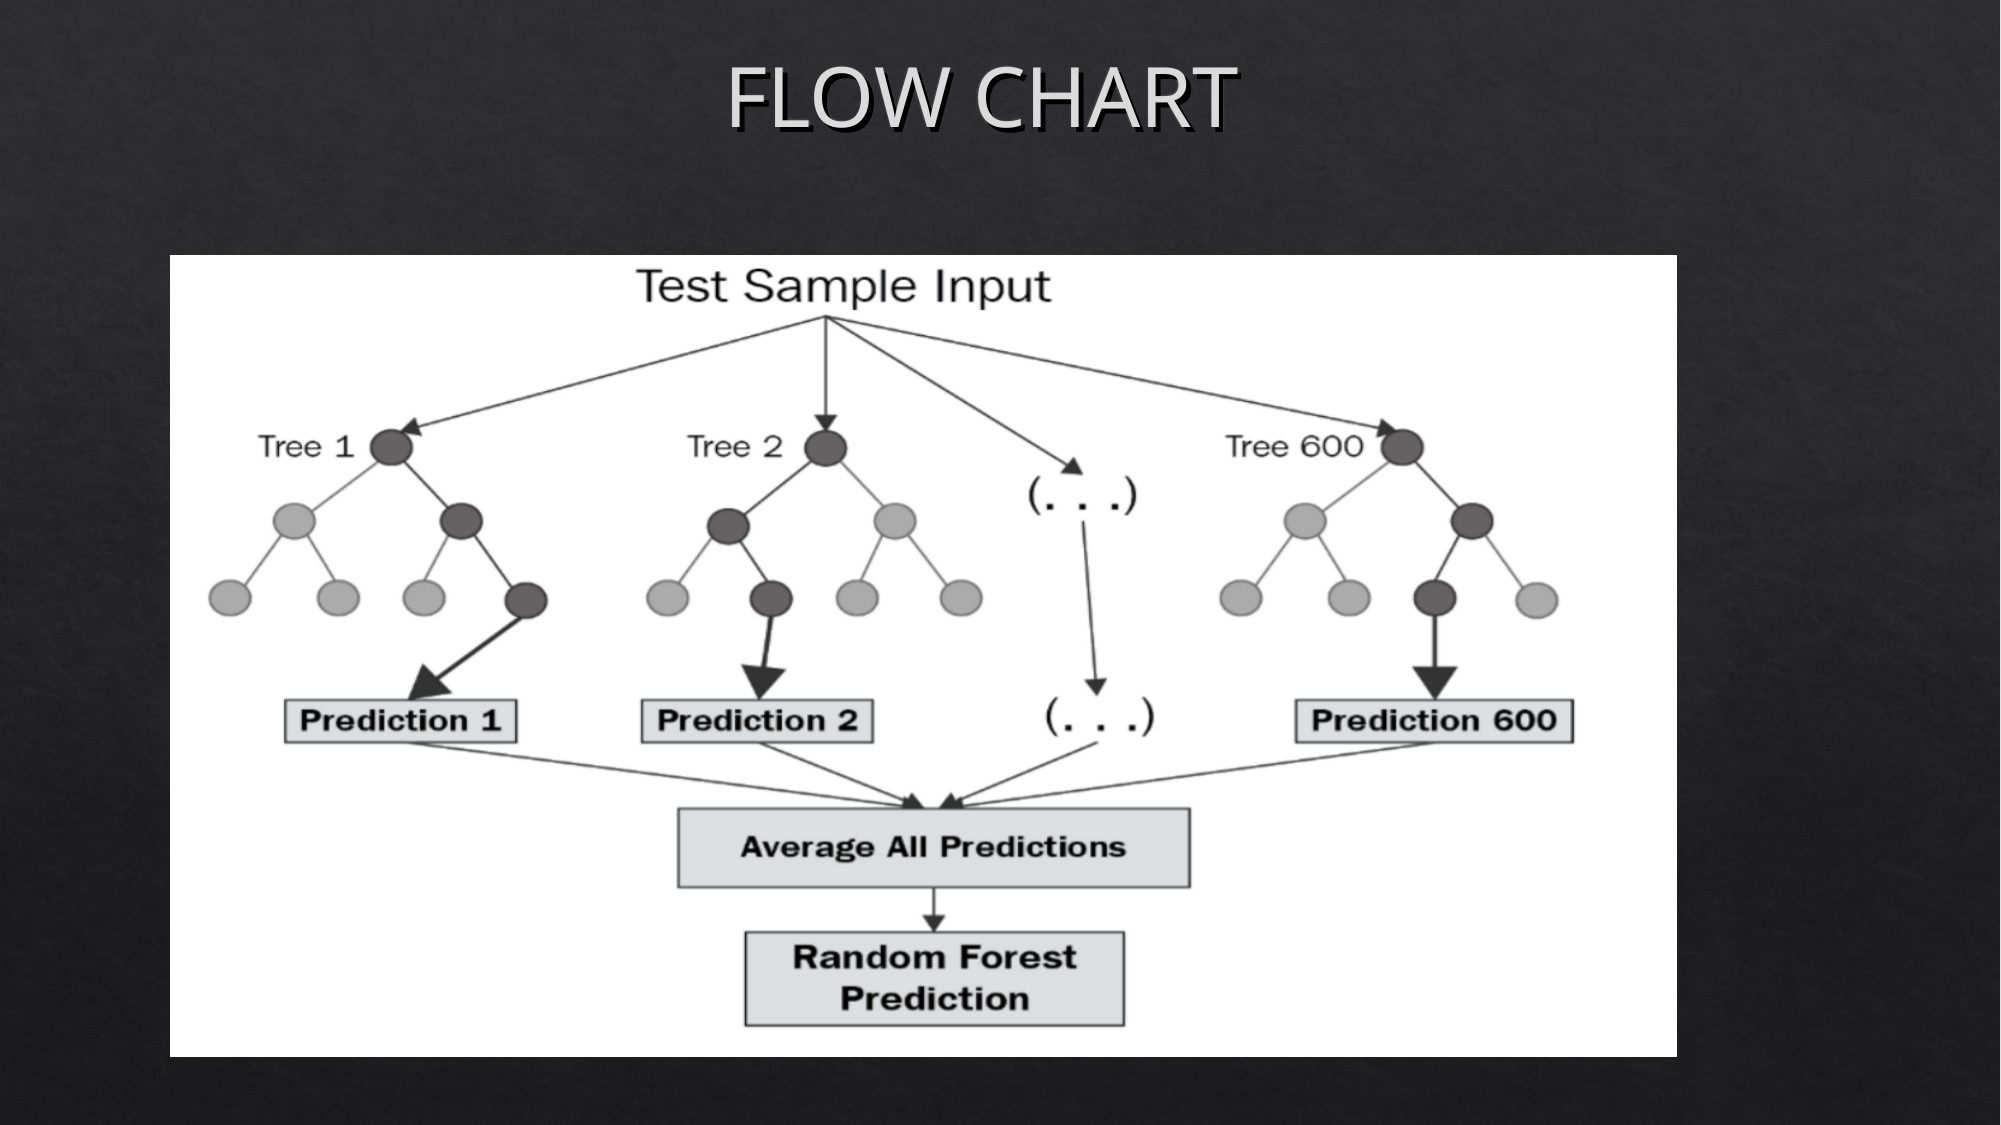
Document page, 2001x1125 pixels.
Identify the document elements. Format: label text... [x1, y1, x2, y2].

title FLOW CHART [132, 15, 1831, 175]
picture [170, 255, 1677, 1057]
